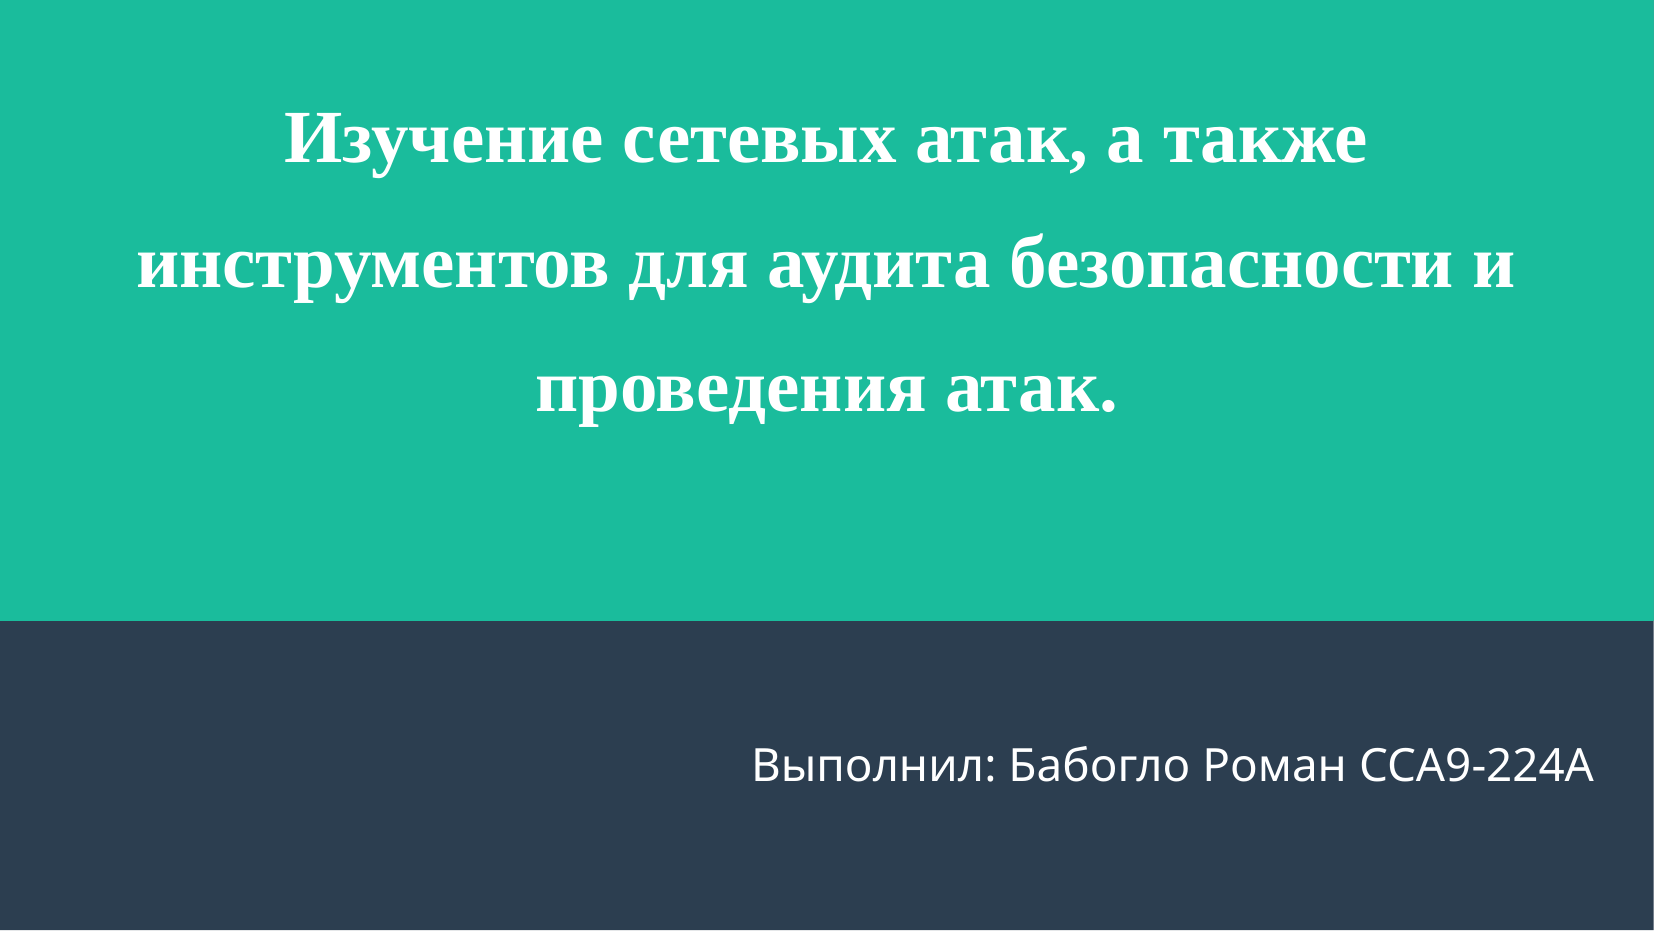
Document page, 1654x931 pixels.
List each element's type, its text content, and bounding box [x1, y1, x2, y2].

title Изучение сетевых атак, а также инструментов для аудита безопасности и проведения атак. [59, 54, 1595, 429]
subtitle Выполнил: Бабогло Роман ССА9-224А [59, 642, 1595, 886]
